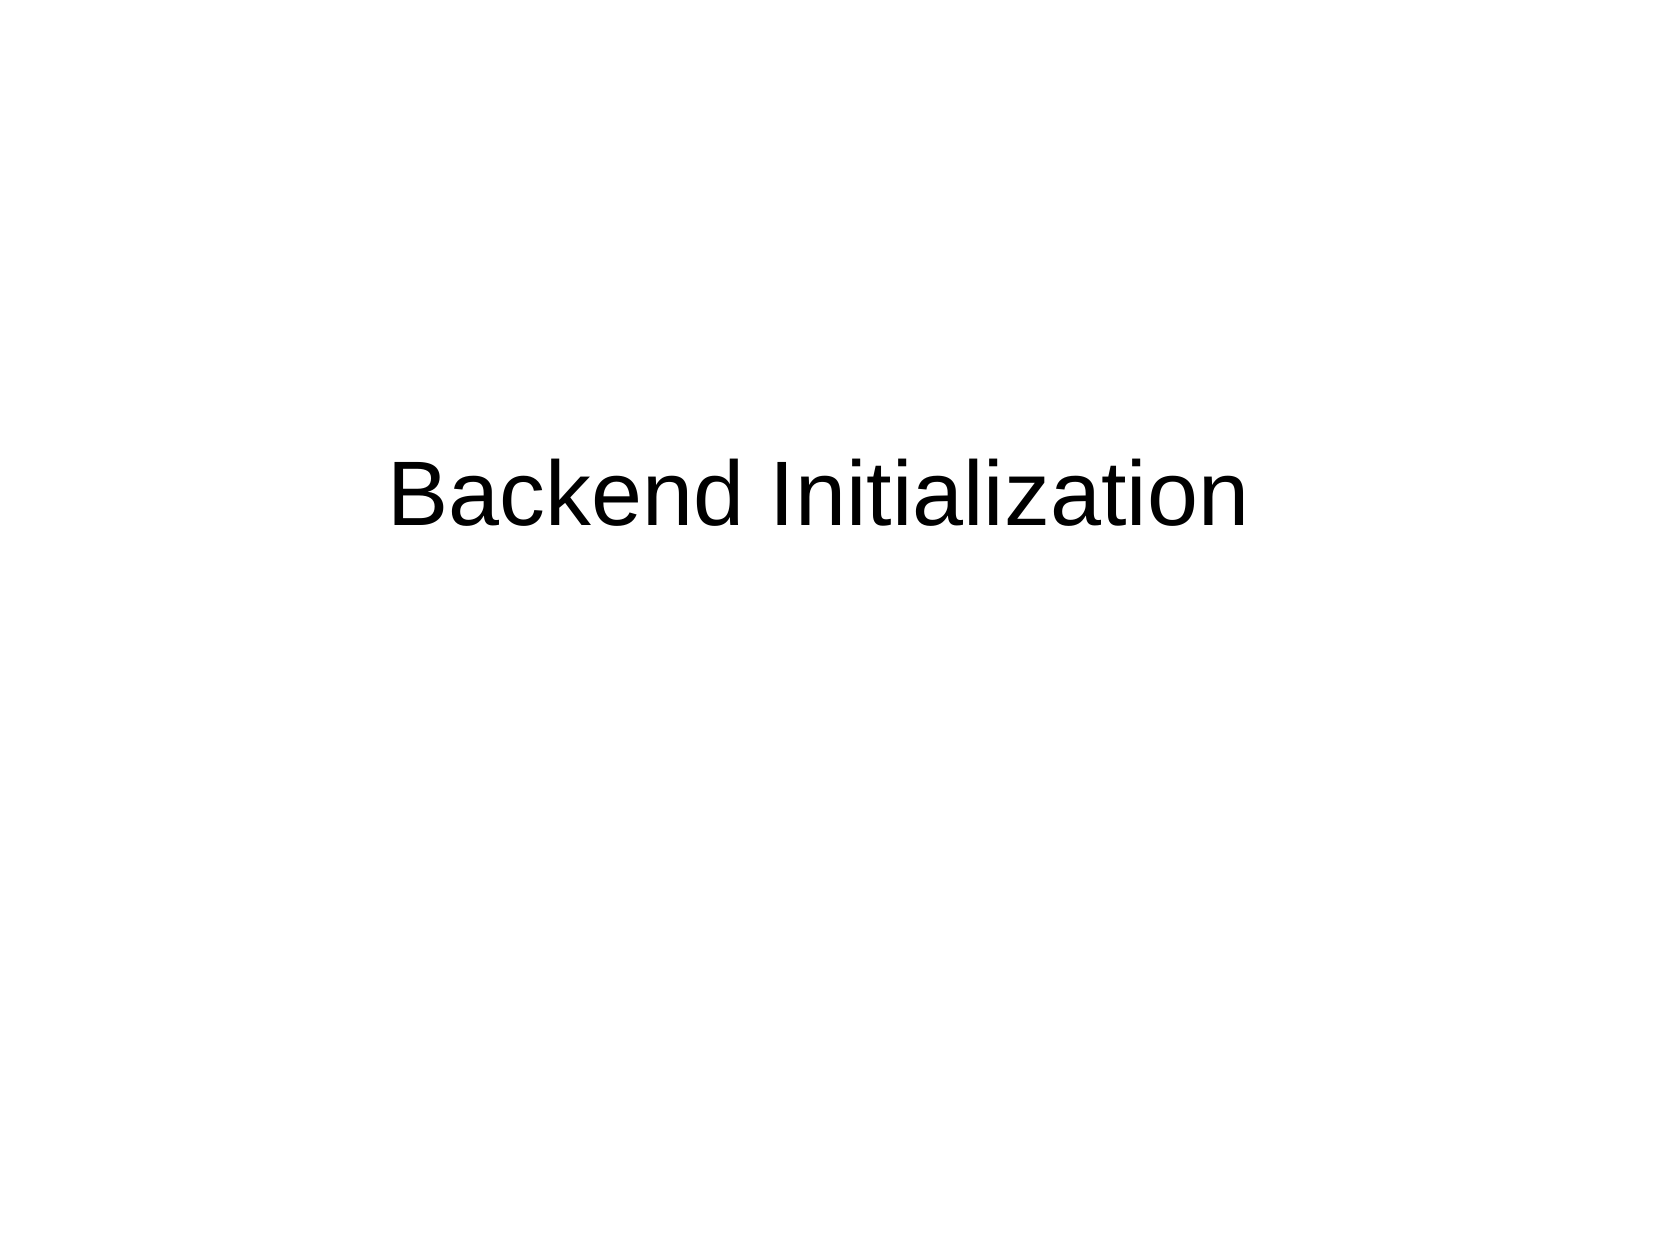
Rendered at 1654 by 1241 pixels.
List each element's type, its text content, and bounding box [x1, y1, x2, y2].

title Backend Initialization [75, 390, 1564, 598]
